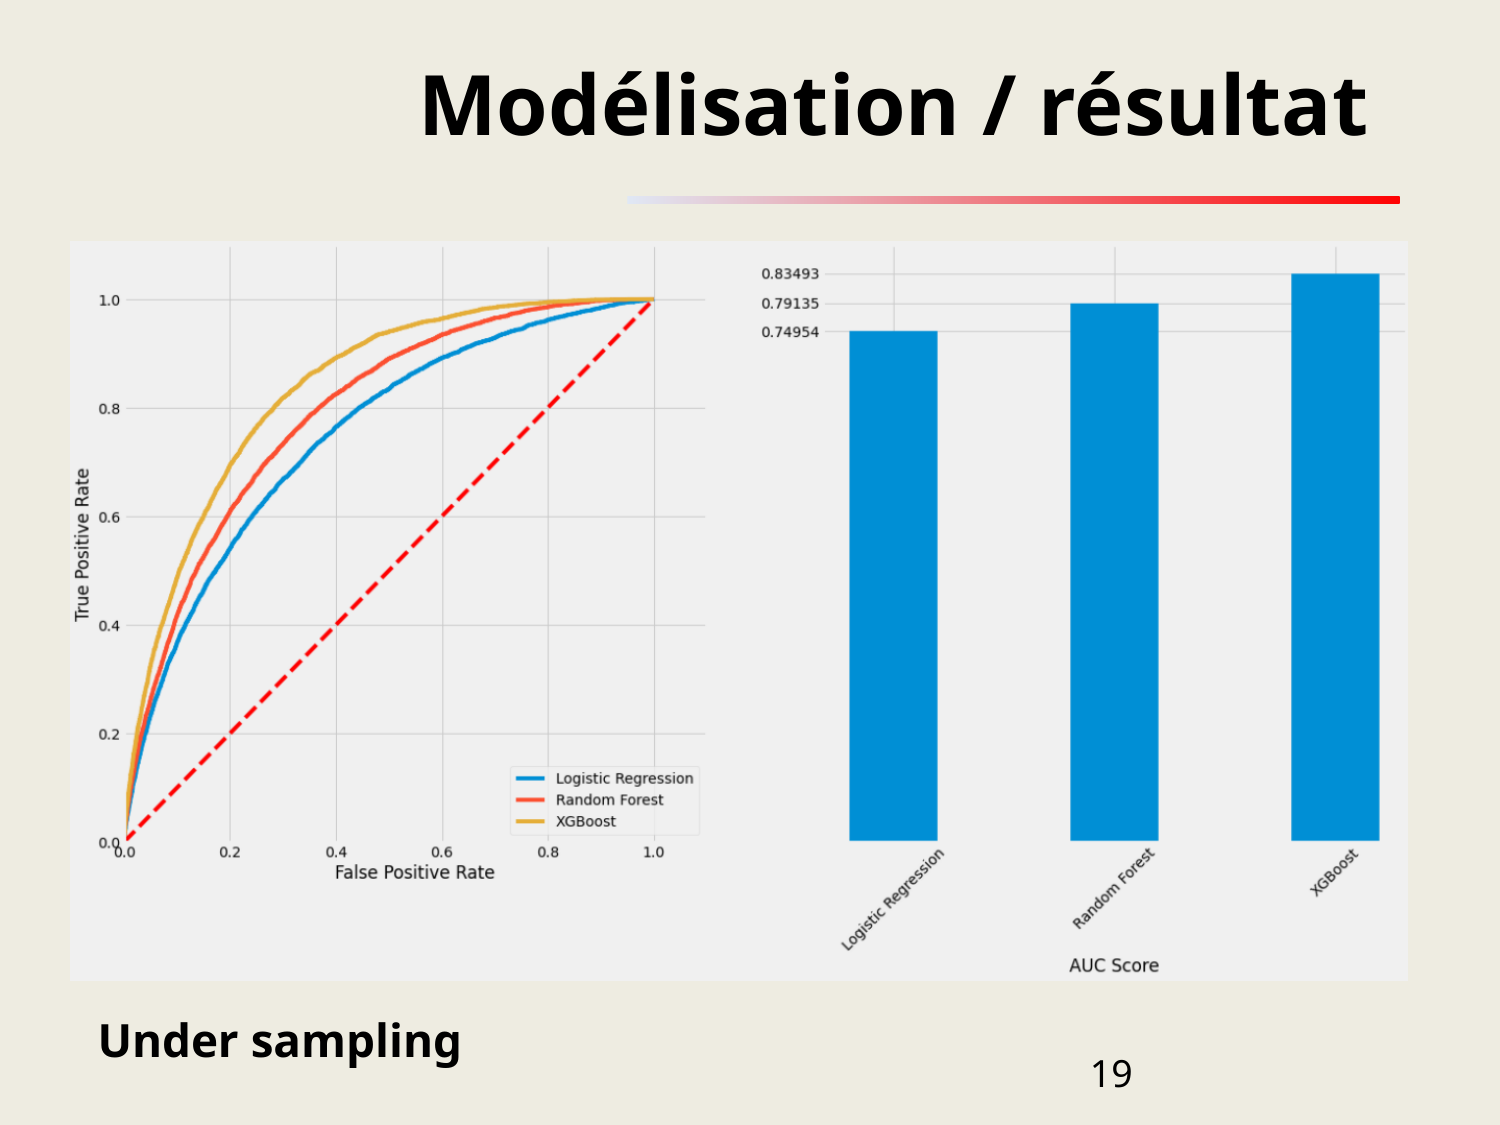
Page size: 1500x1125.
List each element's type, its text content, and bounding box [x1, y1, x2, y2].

title Modélisation / résultat [177, 45, 1406, 220]
text_box [627, 196, 1400, 204]
text_box Under sampling [82, 1003, 745, 1074]
picture [70, 241, 1408, 981]
slide_number <numéro> [1074, 1042, 1425, 1103]
